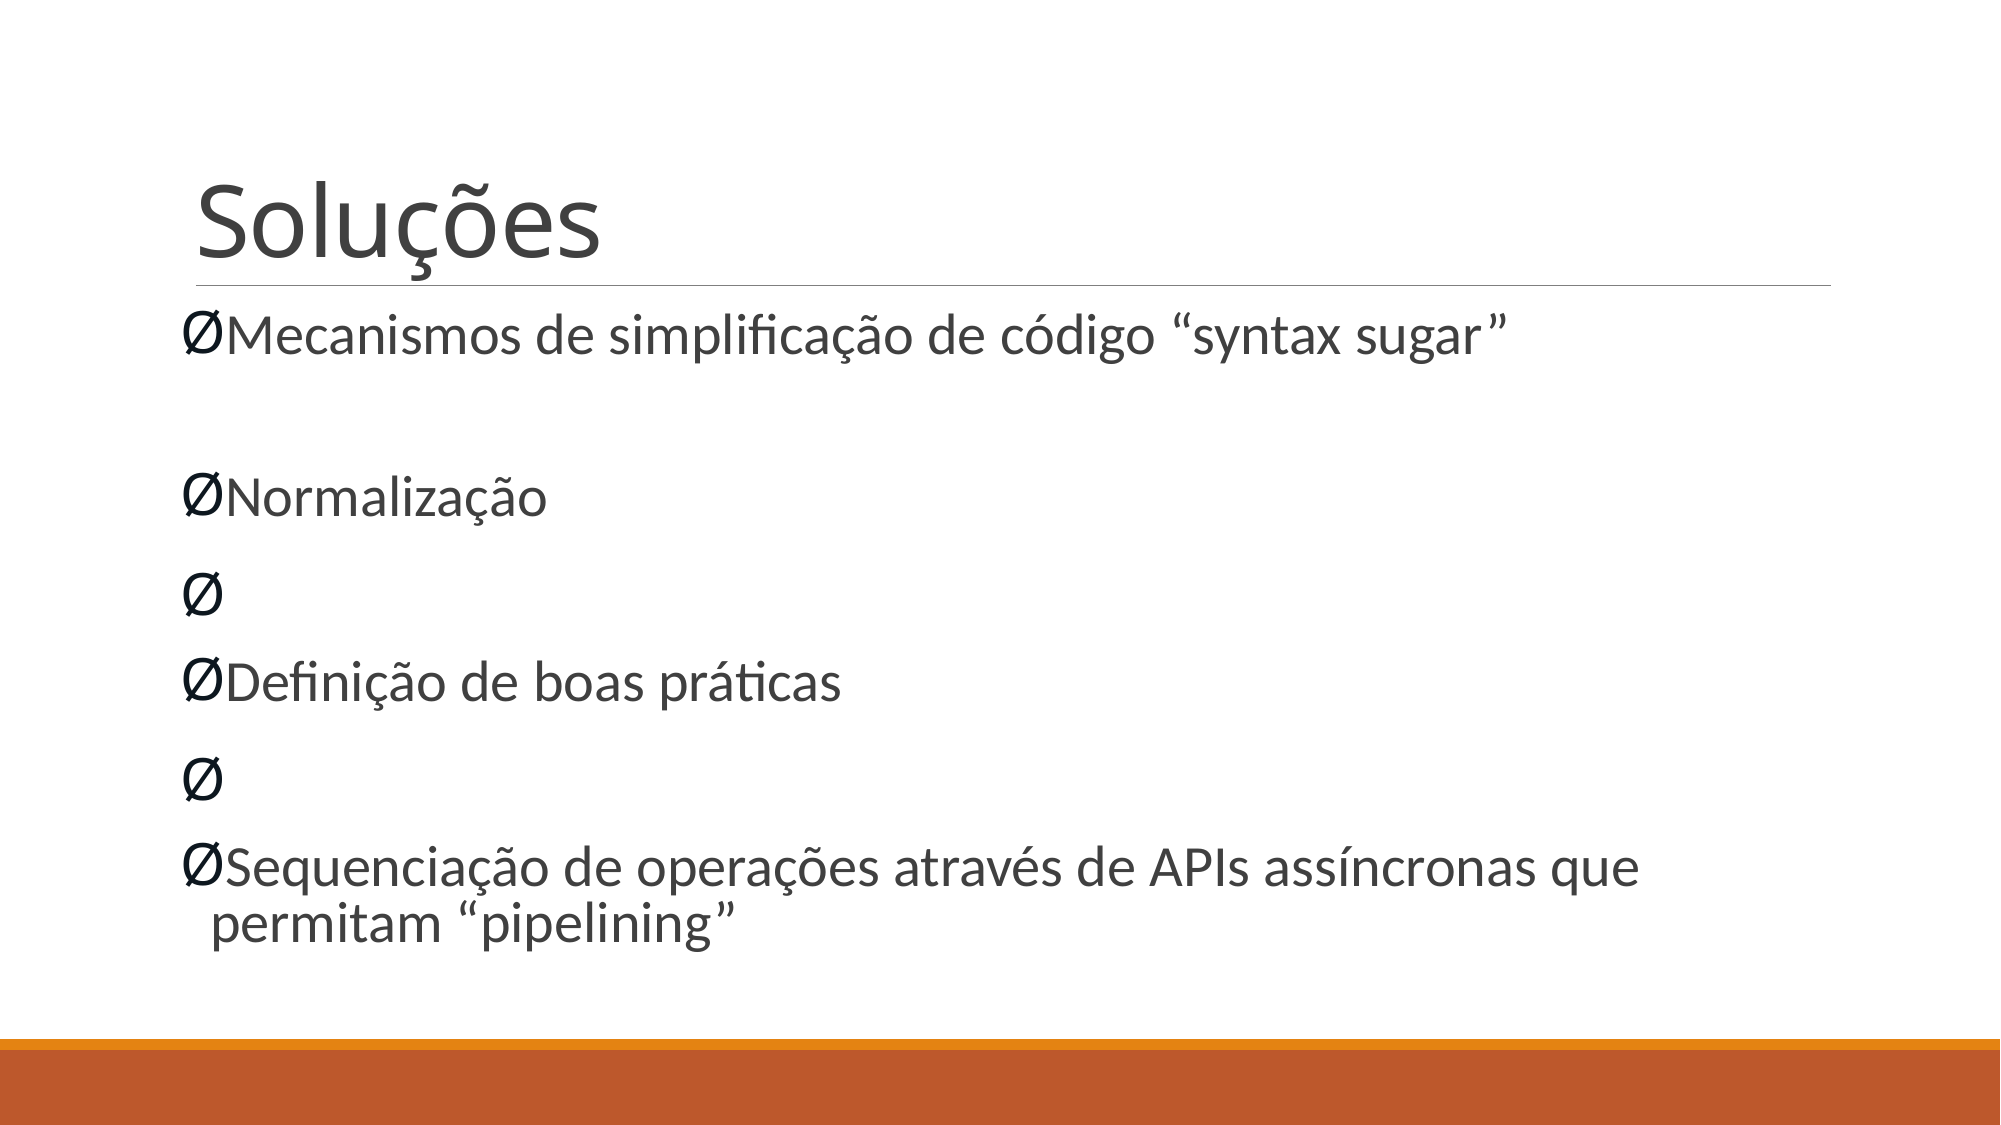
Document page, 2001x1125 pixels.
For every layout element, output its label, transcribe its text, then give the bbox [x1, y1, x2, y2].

list Mecanismos de simplificação de código “syntax sugar” Normalização Definição de boas práticas Sequenciação de operações através de APIs assíncronas que permitam “pipelining” [180, 302, 1831, 963]
title Soluções [180, 47, 1831, 286]
